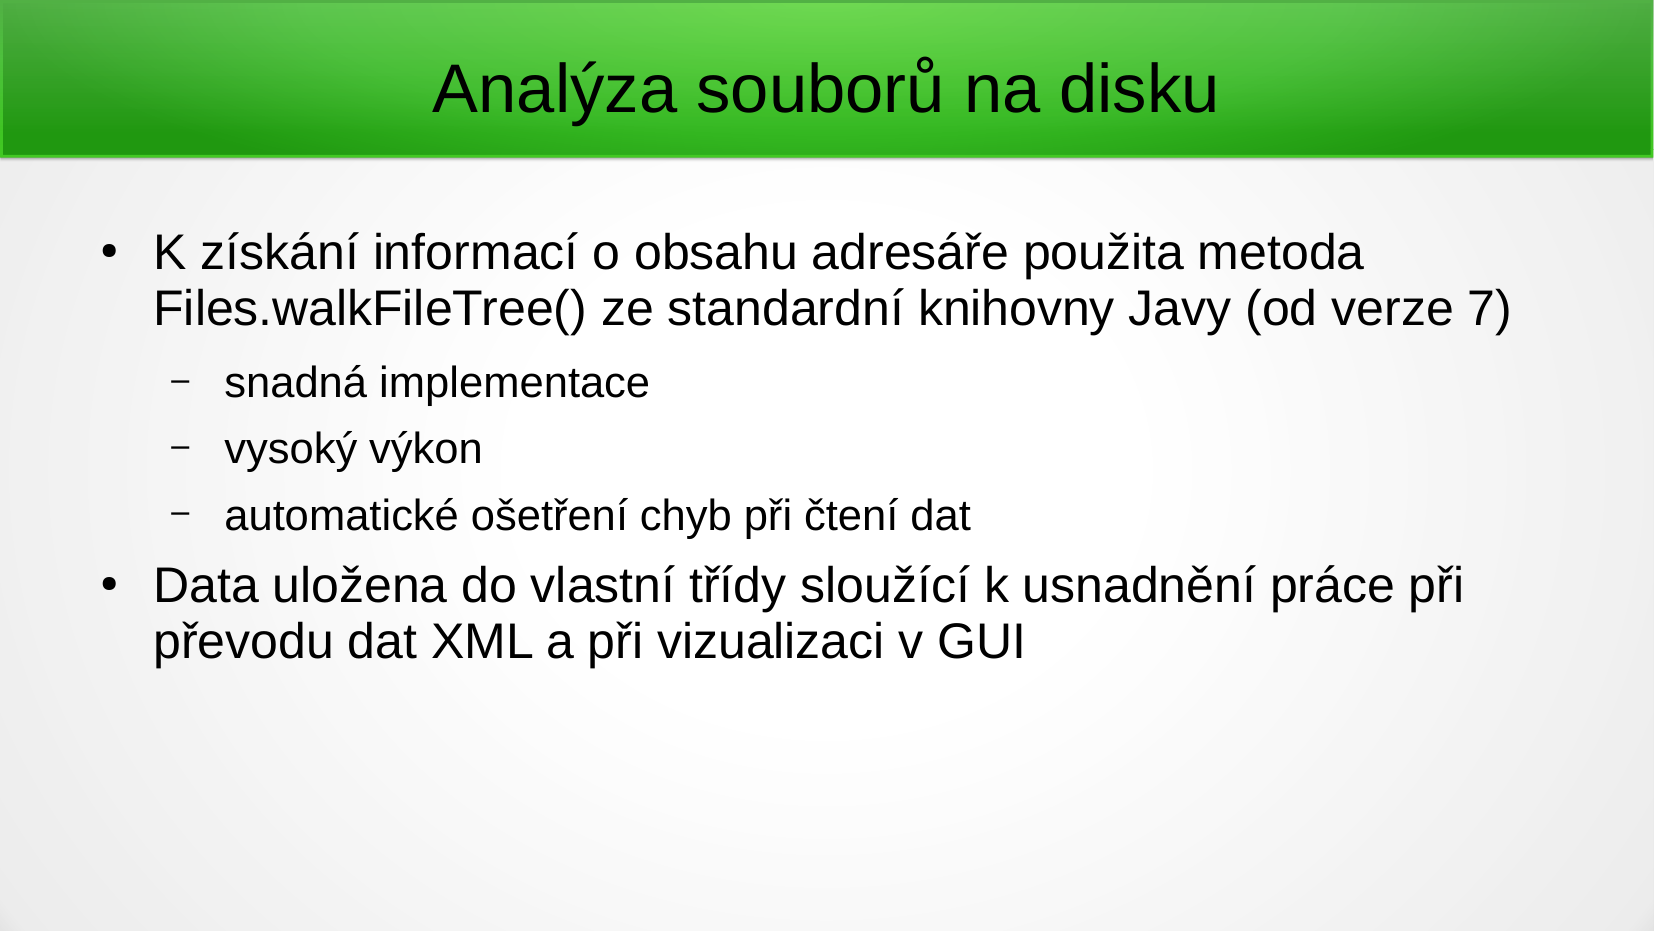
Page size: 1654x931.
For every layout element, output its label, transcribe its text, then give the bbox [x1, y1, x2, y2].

list K získání informací o obsahu adresáře použita metoda Files.walkFileTree() ze standardní knihovny Javy (od verze 7) snadná implementace vysoký výkon automatické ošetření chyb při čtení dat Data uložena do vlastní třídy sloužící k usnadnění práce při převodu dat XML a při vizualizaci v GUI [82, 224, 1571, 764]
title Analýza souborů na disku [82, 35, 1571, 142]
